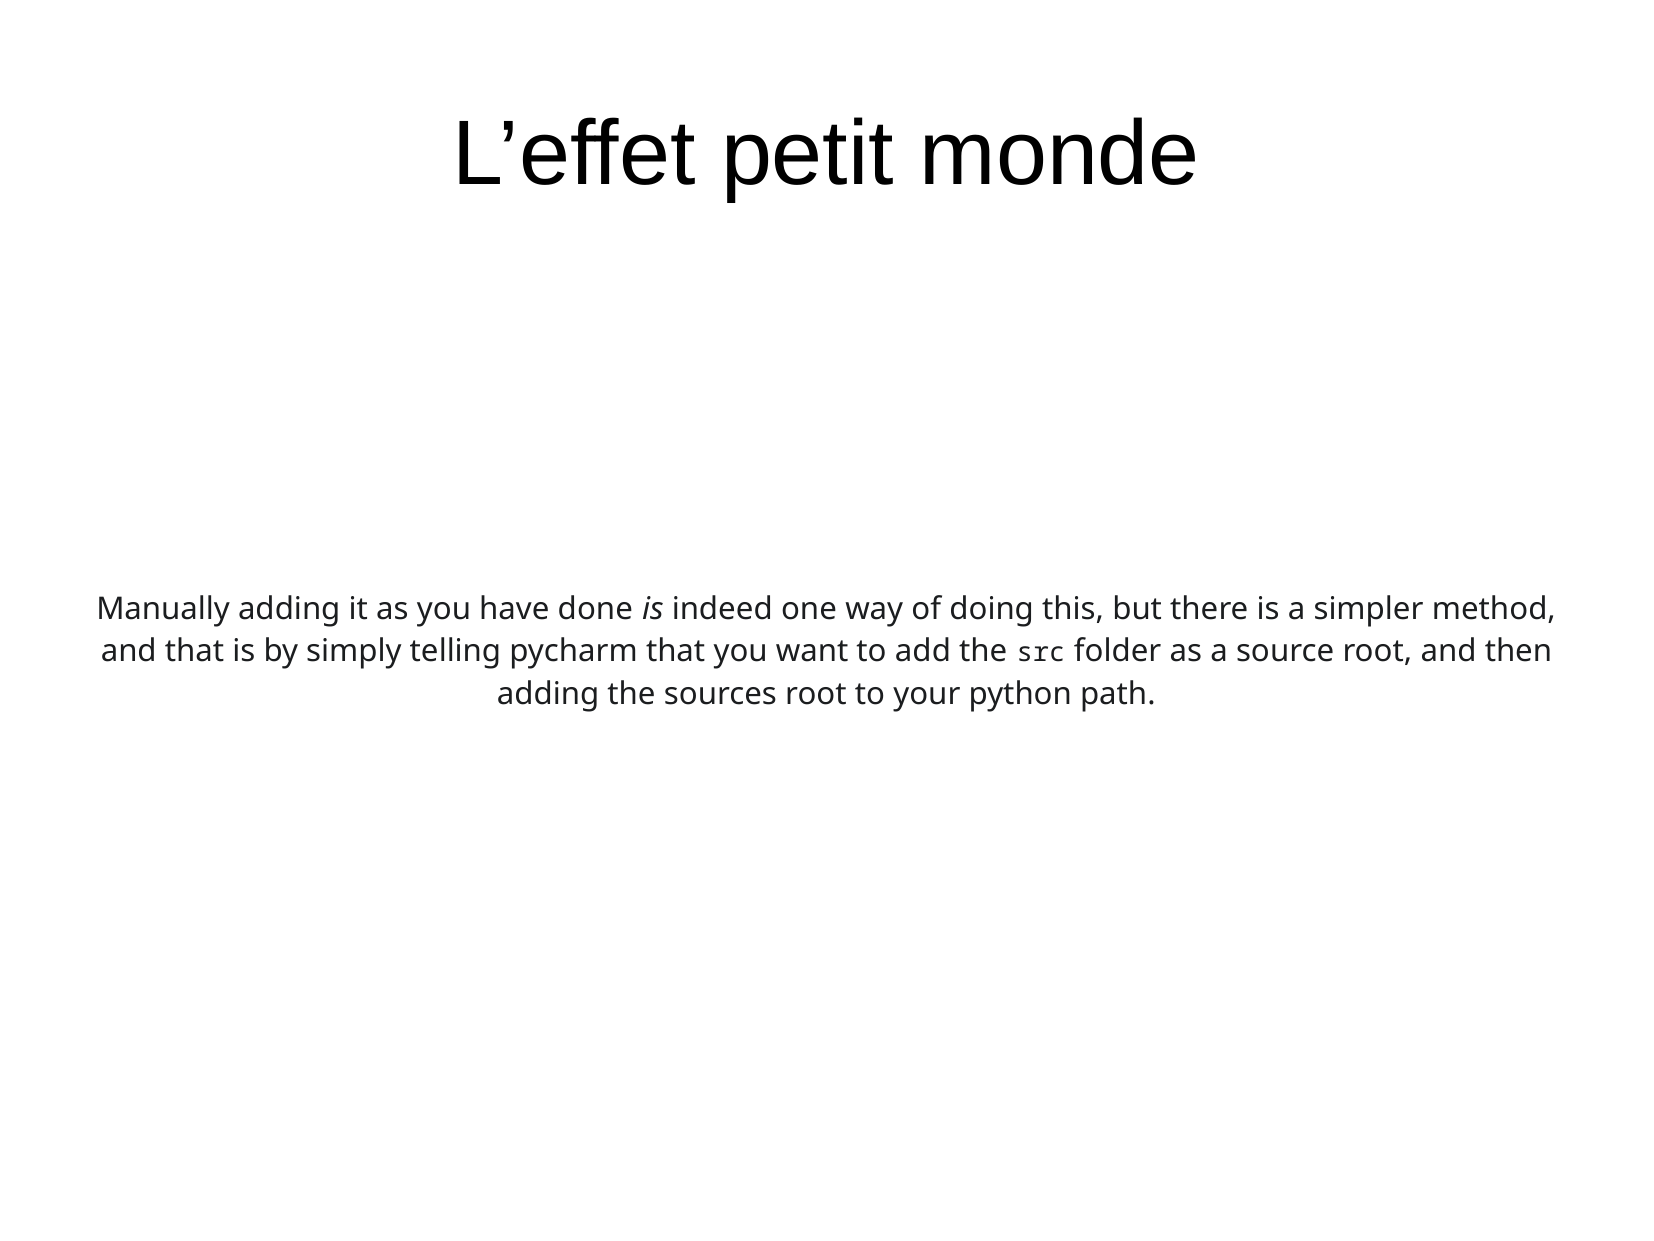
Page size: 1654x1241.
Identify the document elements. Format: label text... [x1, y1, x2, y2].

subtitle Manually adding it as you have done is indeed one way of doing this, but there is a simpler method, and that is by simply telling pycharm that you want to add the src folder as a source root, and then adding the sources root to your python path. [82, 290, 1571, 1010]
title L’effet petit monde [82, 49, 1571, 257]
